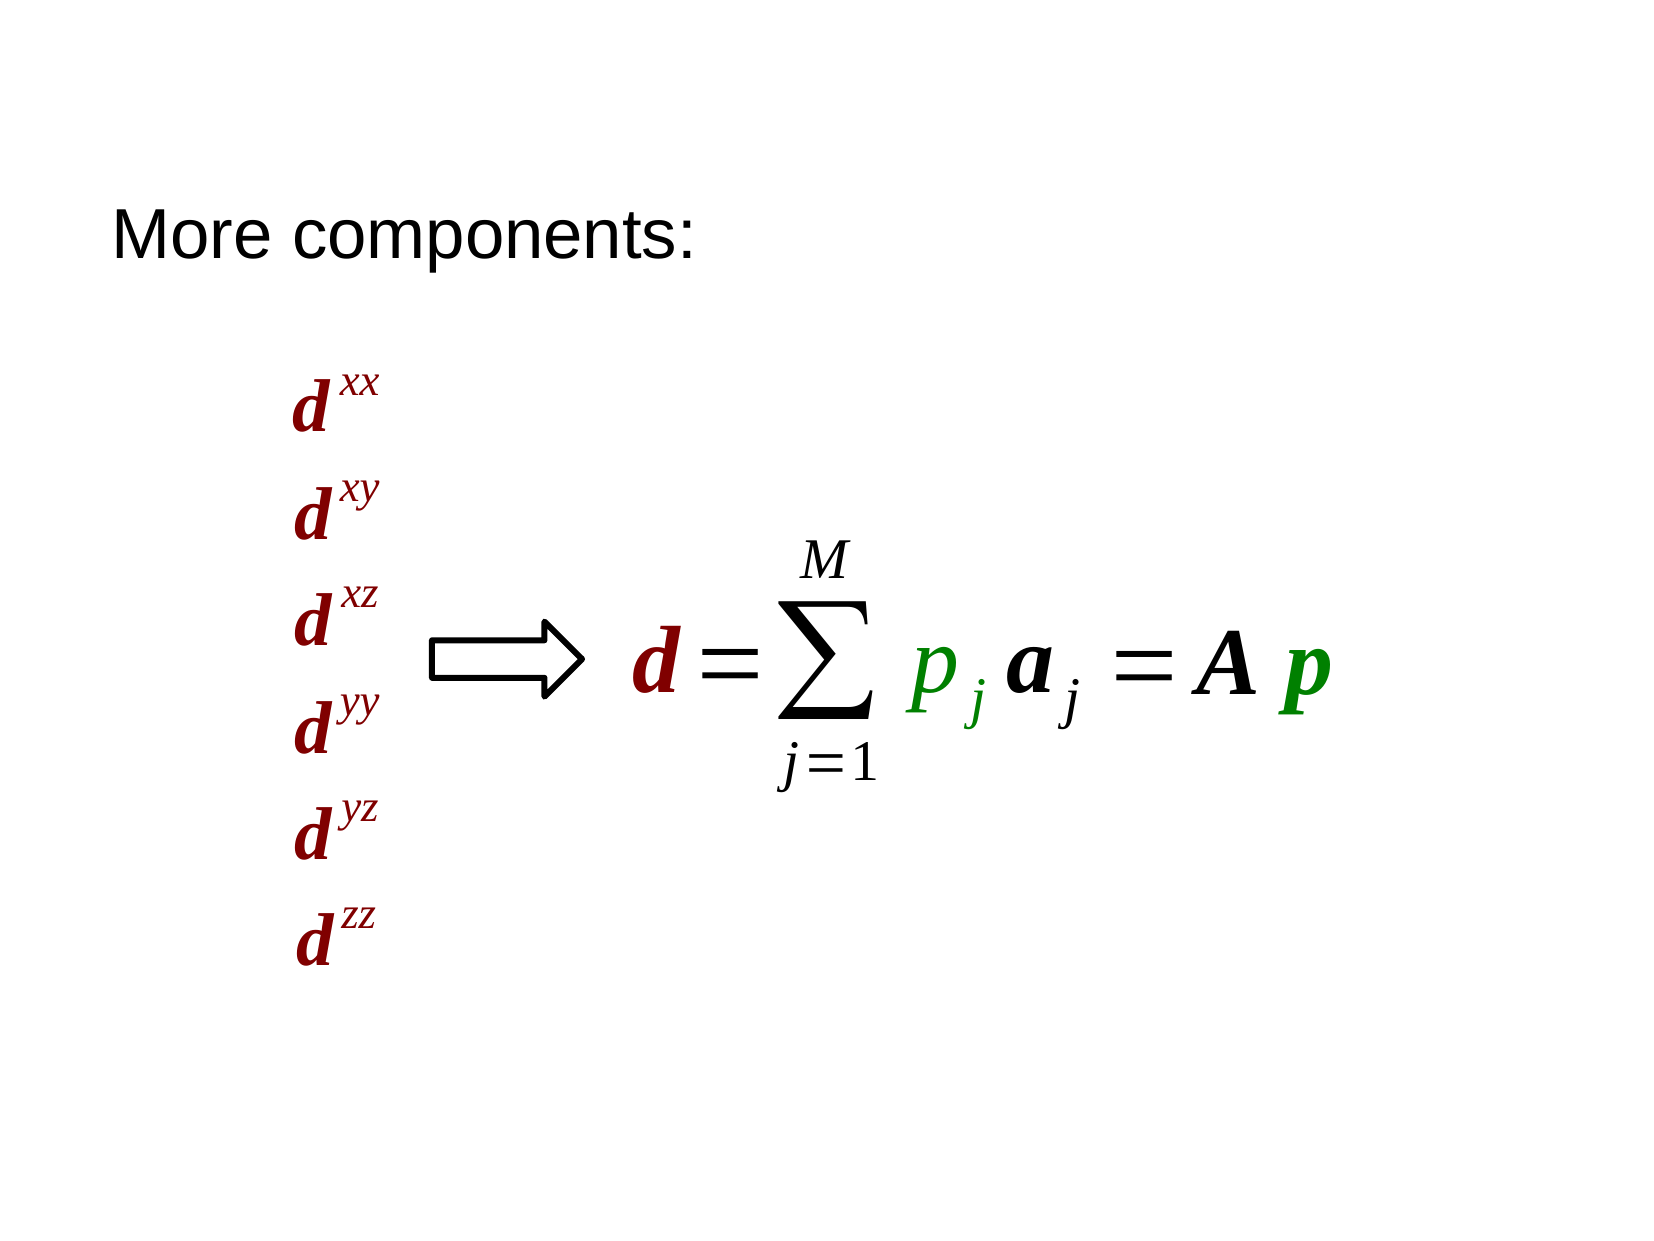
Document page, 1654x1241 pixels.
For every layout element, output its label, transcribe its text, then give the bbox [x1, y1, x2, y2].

text_box More components: [96, 187, 712, 291]
chart [619, 525, 1340, 796]
text_box [431, 621, 583, 697]
chart [281, 353, 386, 991]
